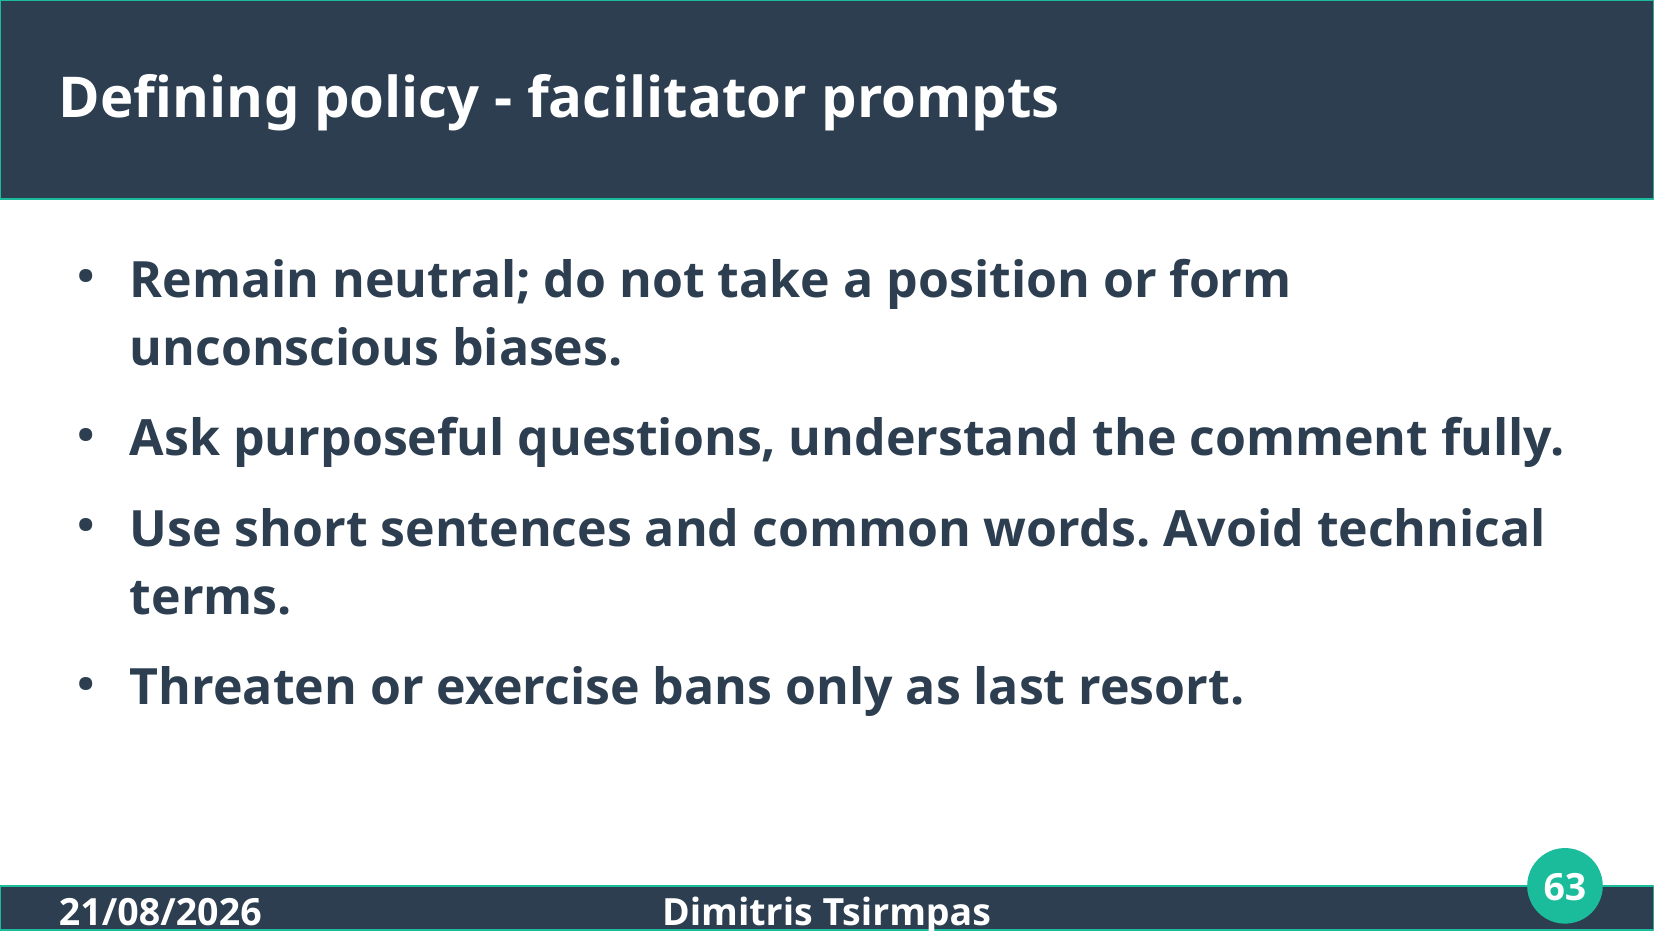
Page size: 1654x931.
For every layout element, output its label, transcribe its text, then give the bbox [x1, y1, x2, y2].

list Remain neutral; do not take a position or form unconscious biases. Ask purposeful questions, understand the comment fully. Use short sentences and common words. Avoid technical terms. Threaten or exercise bans only as last resort. [59, 243, 1595, 864]
title Defining policy - facilitator prompts [59, 37, 1595, 155]
